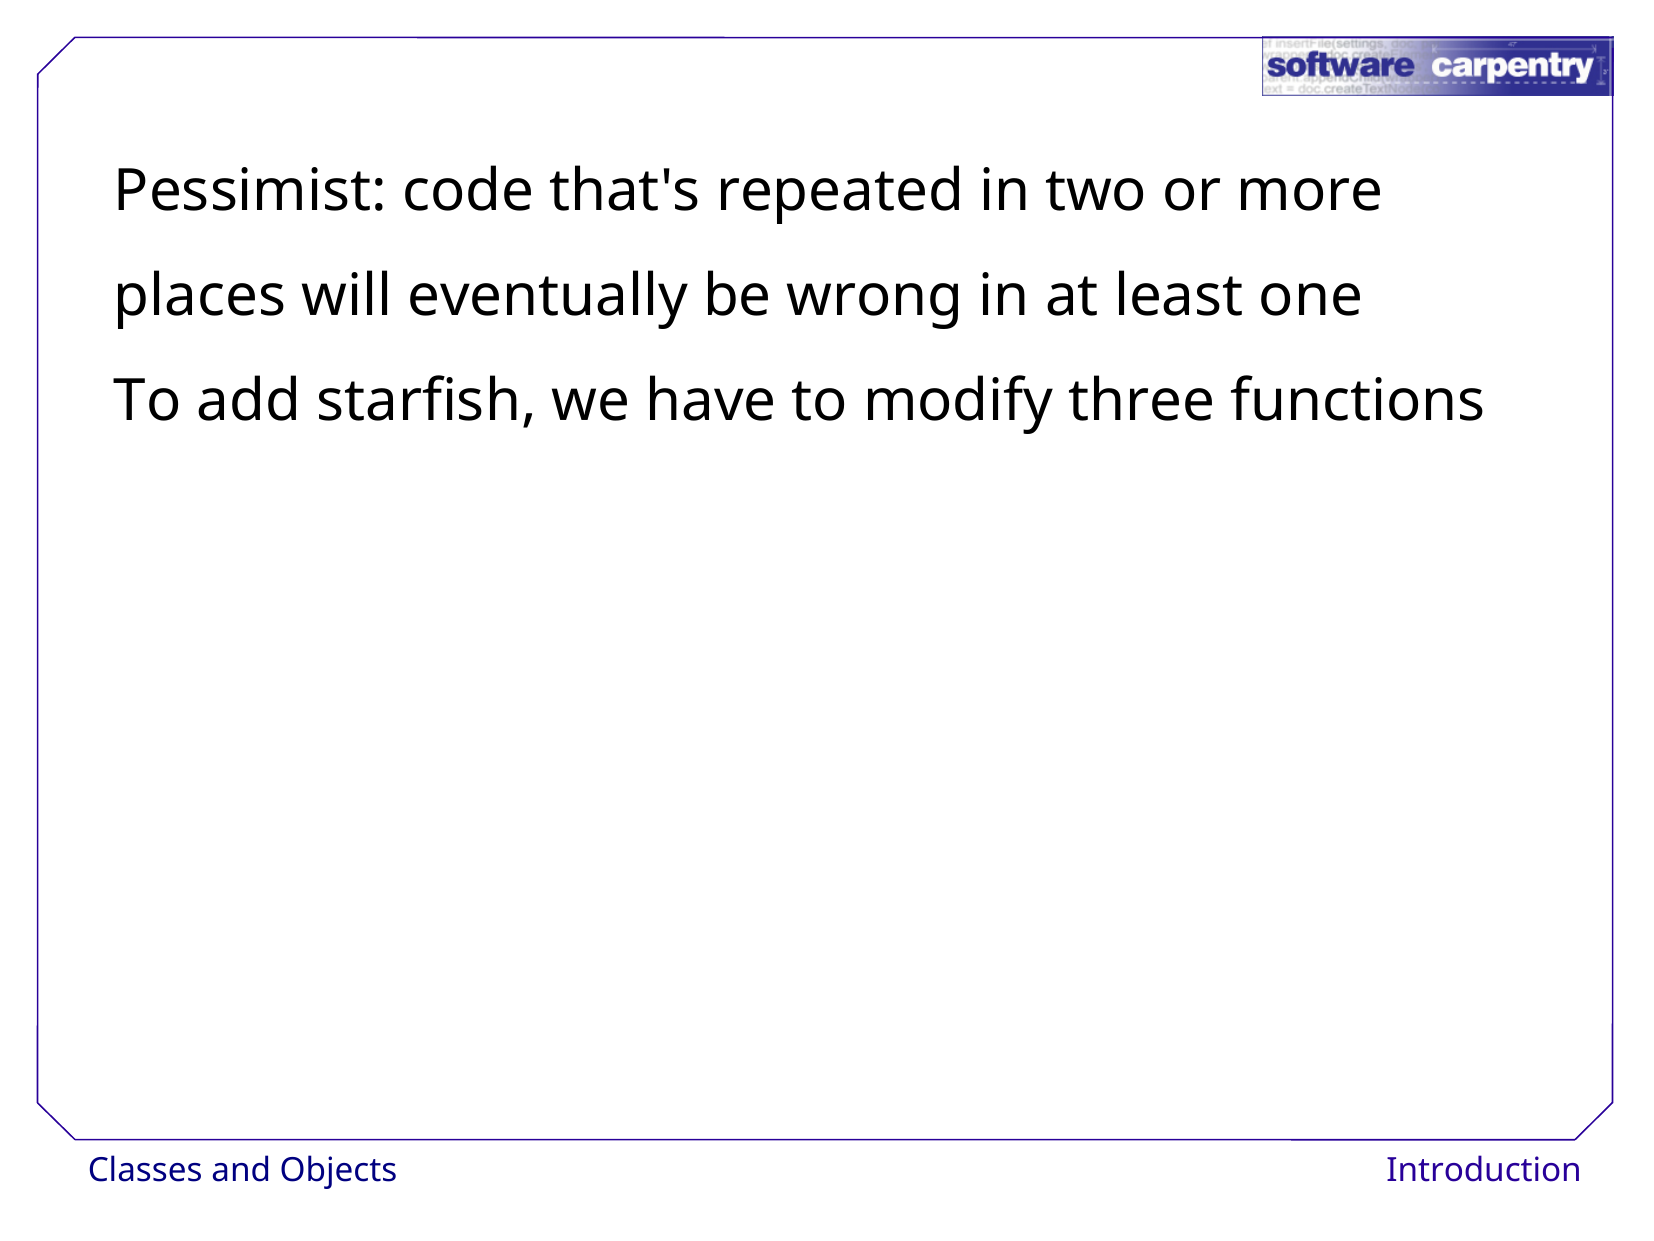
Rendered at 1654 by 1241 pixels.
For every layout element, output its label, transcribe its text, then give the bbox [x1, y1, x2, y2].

picture [1262, 36, 1614, 96]
text_box Pessimist: code that's repeated in two or more places will eventually be wrong in at least one To add starfish, we have to modify three functions [99, 109, 1517, 440]
